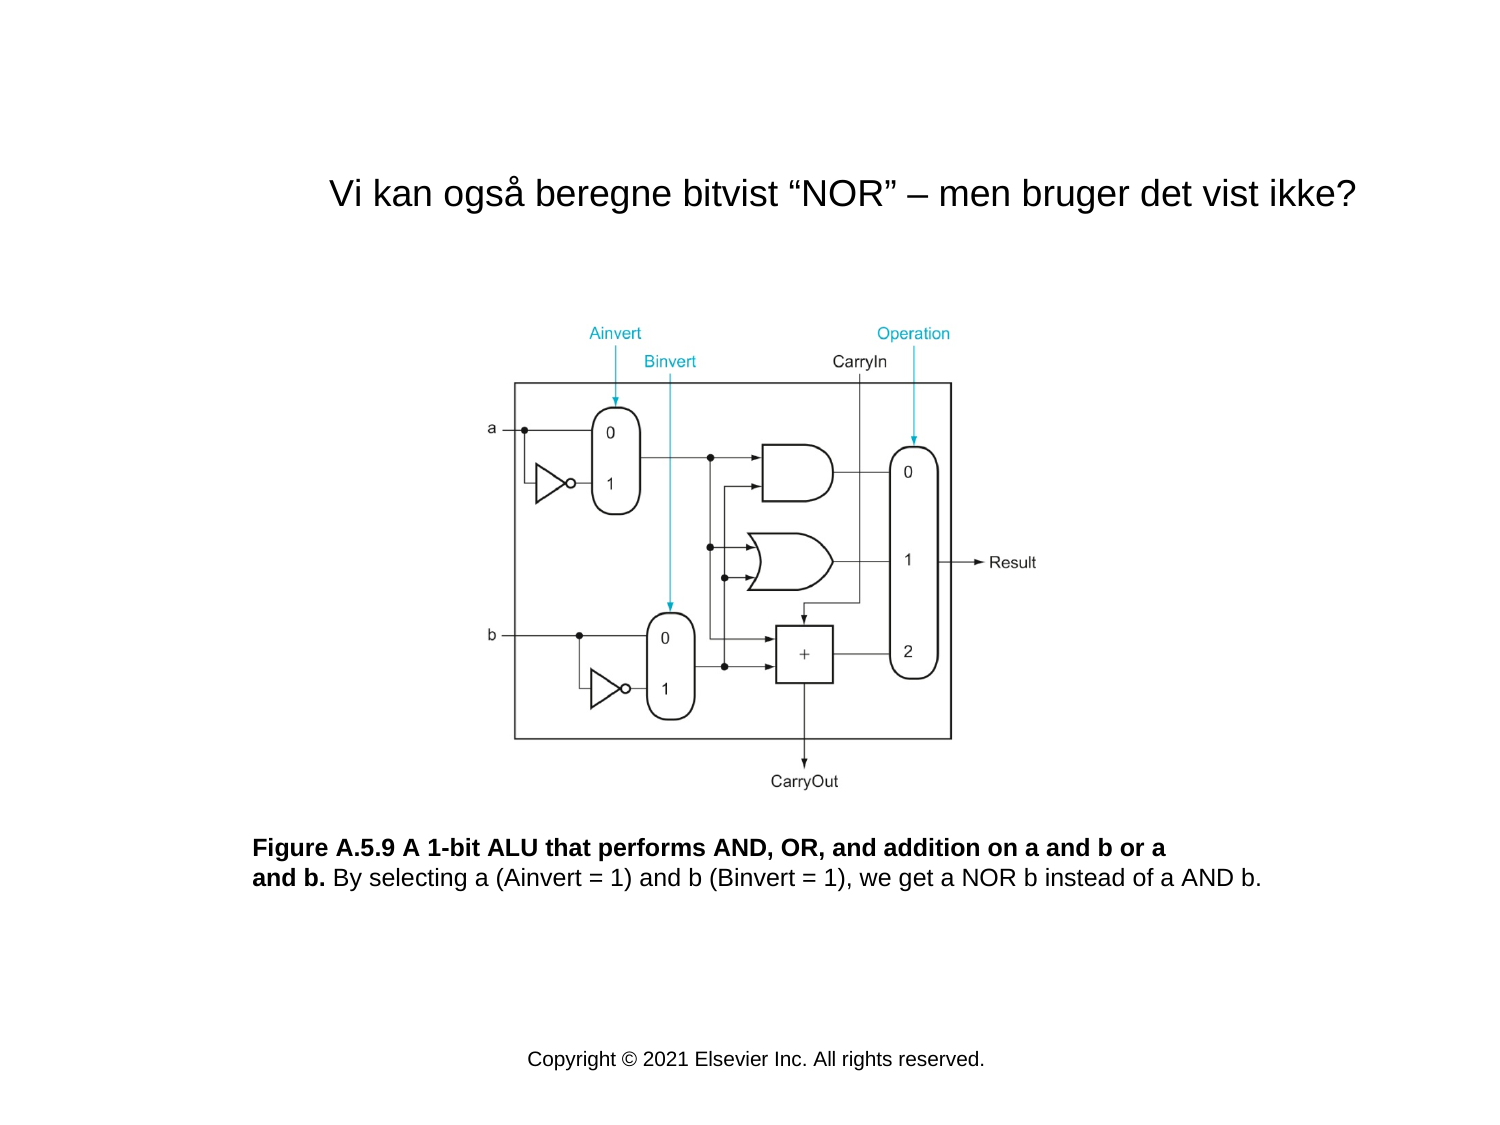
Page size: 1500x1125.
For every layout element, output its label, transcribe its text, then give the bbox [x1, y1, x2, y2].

text_box Vi kan også beregne bitvist “NOR” – men bruger det vist ikke? [314, 161, 1373, 222]
picture [487, 324, 1036, 792]
text_box Copyright © 2021 Elsevier Inc. All rights reserved. [512, 1037, 1001, 1078]
text_box Figure A.5.9 A 1-bit ALU that performs AND, OR, and addition on a and b or a and b. By selecting a (Ainvert = 1) and b (Binvert = 1), we get a NOR b instead of a AND b. [237, 824, 1500, 900]
